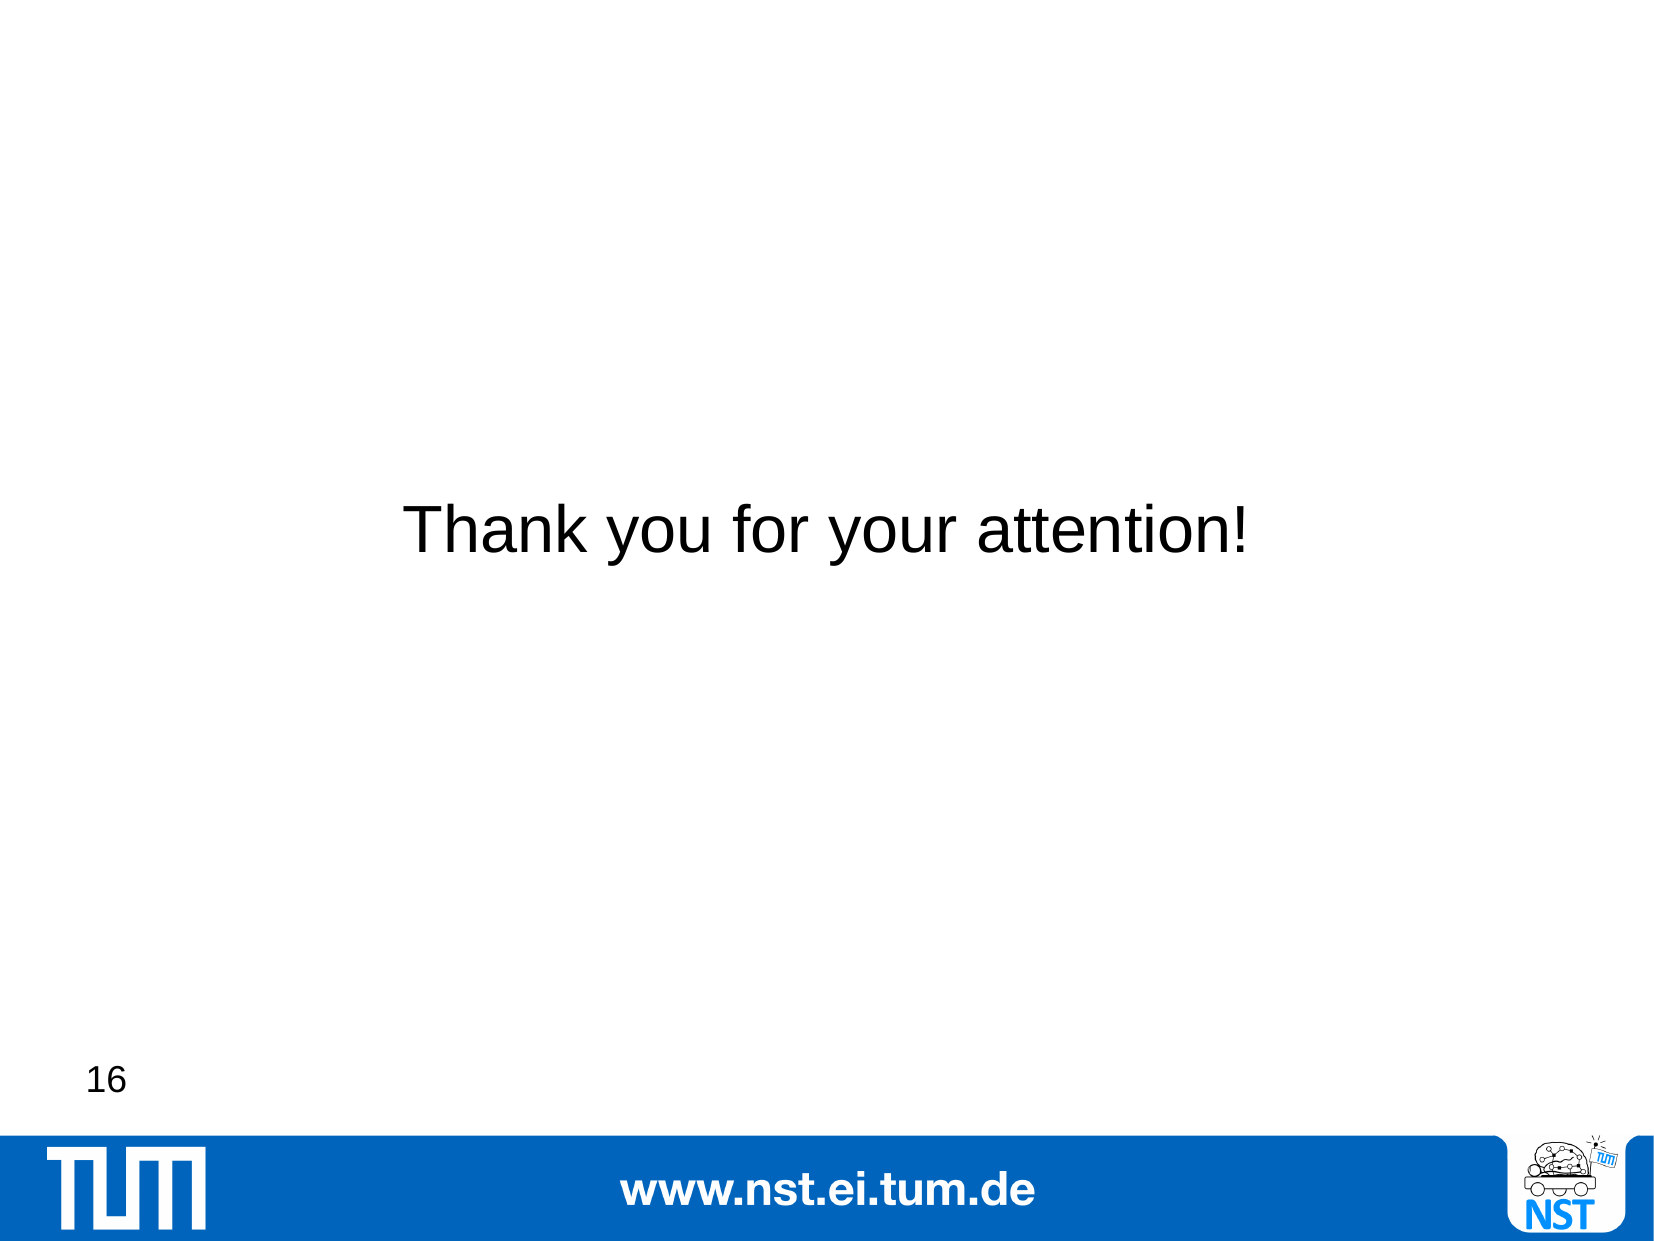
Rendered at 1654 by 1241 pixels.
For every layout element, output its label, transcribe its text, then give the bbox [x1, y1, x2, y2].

subtitle Thank you for your attention! [82, 49, 1571, 1010]
picture [0, 1134, 1654, 1241]
